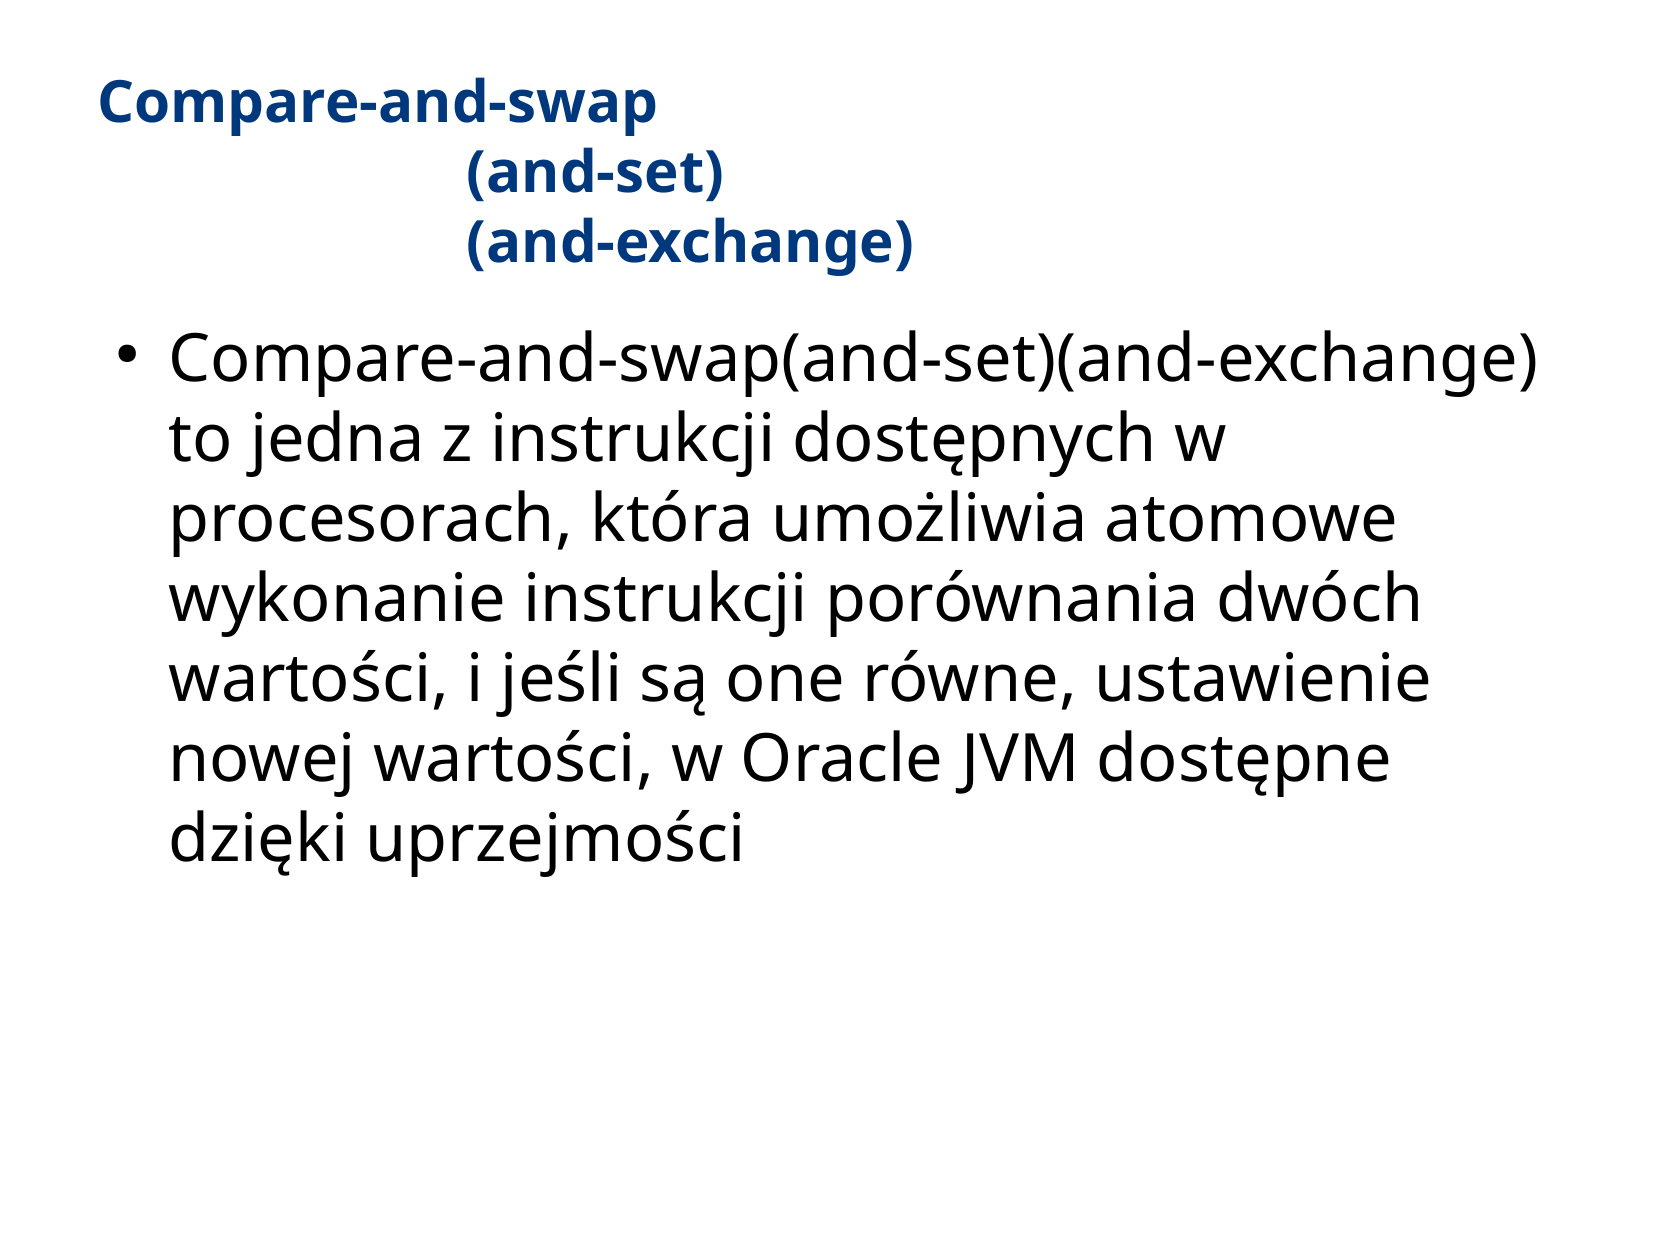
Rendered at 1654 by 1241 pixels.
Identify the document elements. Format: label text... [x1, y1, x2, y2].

list Compare-and-swap(and-set)(and-exchange) to jedna z instrukcji dostępnych w procesorach, która umożliwia atomowe wykonanie instrukcji porównania dwóch wartości, i jeśli są one równe, ustawienie nowej wartości, w Oracle JVM dostępne dzięki uprzejmości [82, 299, 1571, 1176]
title Compare-and-swap (and-set) (and-exchange) [82, 49, 1571, 290]
